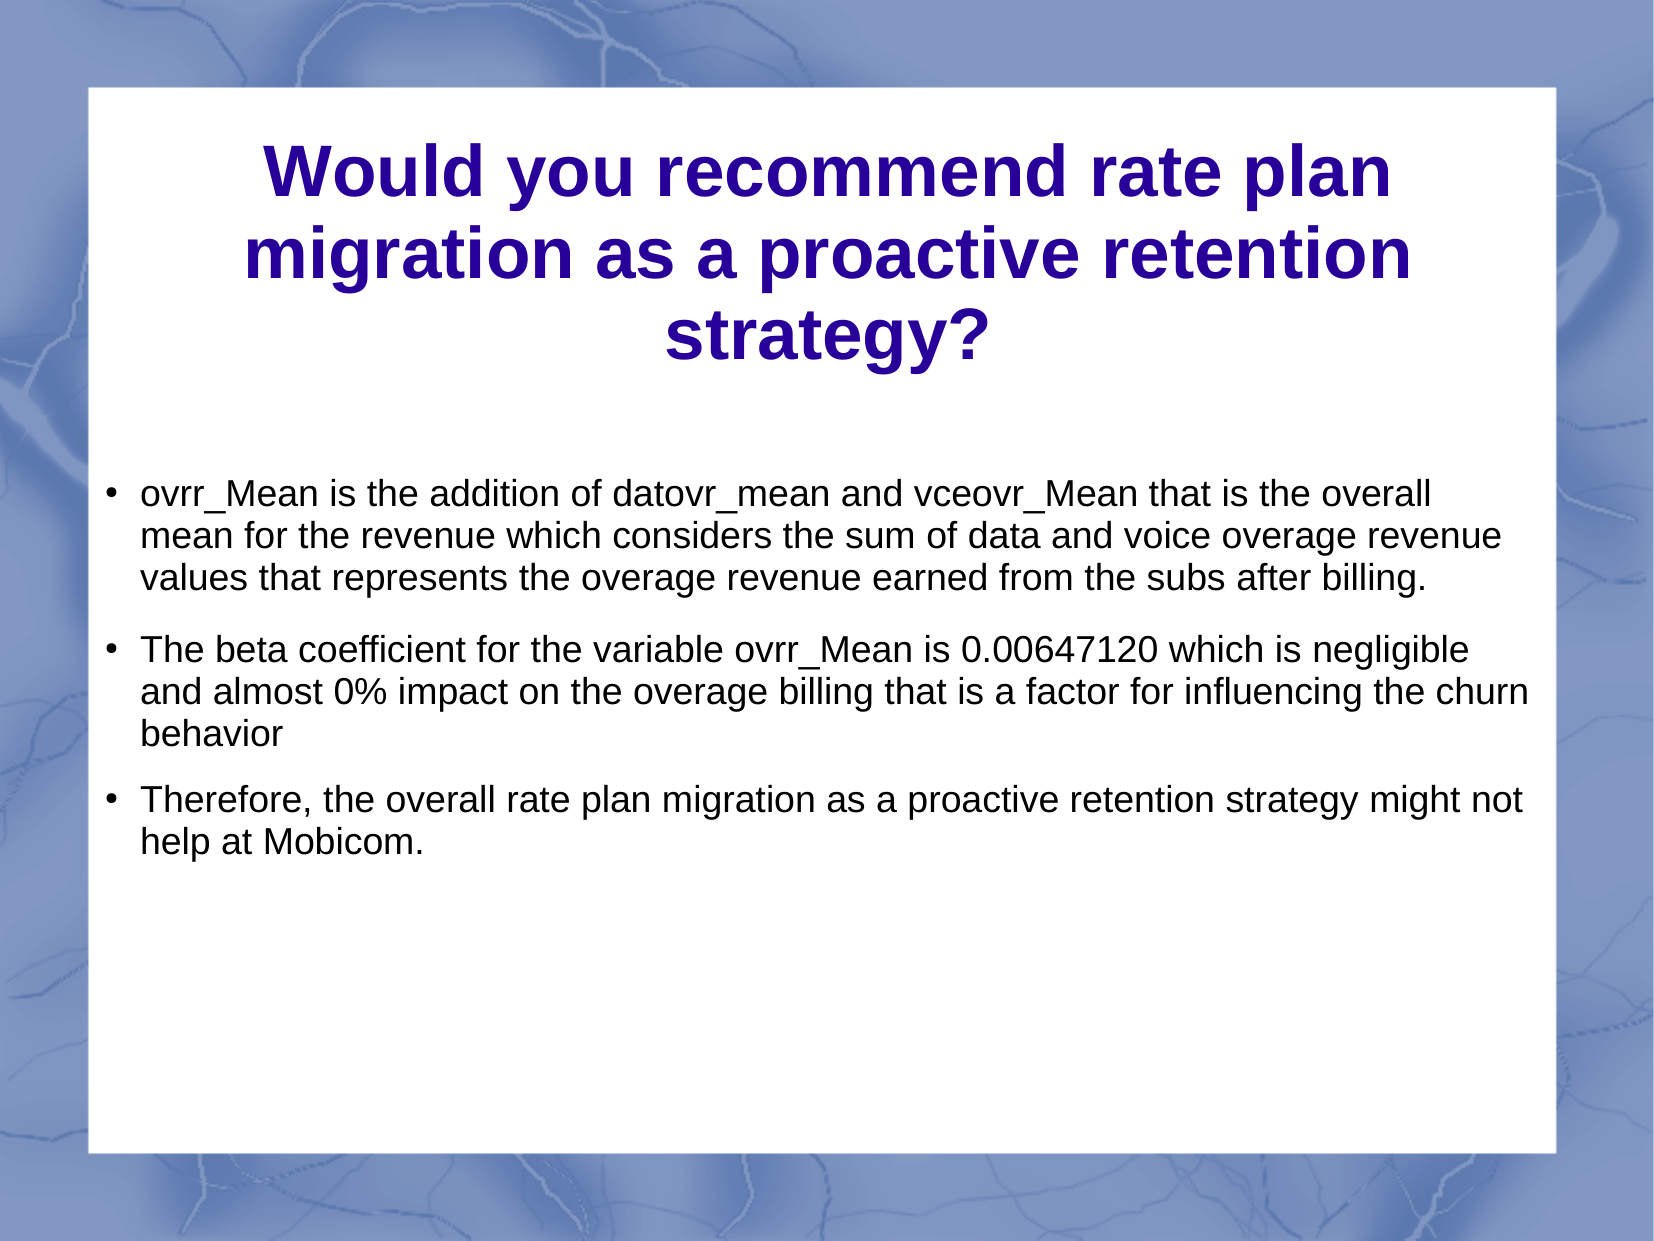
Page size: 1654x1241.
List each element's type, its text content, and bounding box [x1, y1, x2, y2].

title Would you recommend rate plan migration as a proactive retention strategy? [120, 130, 1538, 376]
picture [0, 0, 1654, 1241]
text_box ovrr_Mean is the addition of datovr_mean and vceovr_Mean that is the overall mean for the revenue which considers the sum of data and voice overage revenue values that represents the overage revenue earned from the subs after billing. The beta coefficient for the variable ovrr_Mean is 0.00647120 which is negligible and almost 0% impact on the overage billing that is a factor for influencing the churn behavior Therefore, the overall rate plan migration as a proactive retention strategy might not help at Mobicom. [90, 465, 1546, 1141]
